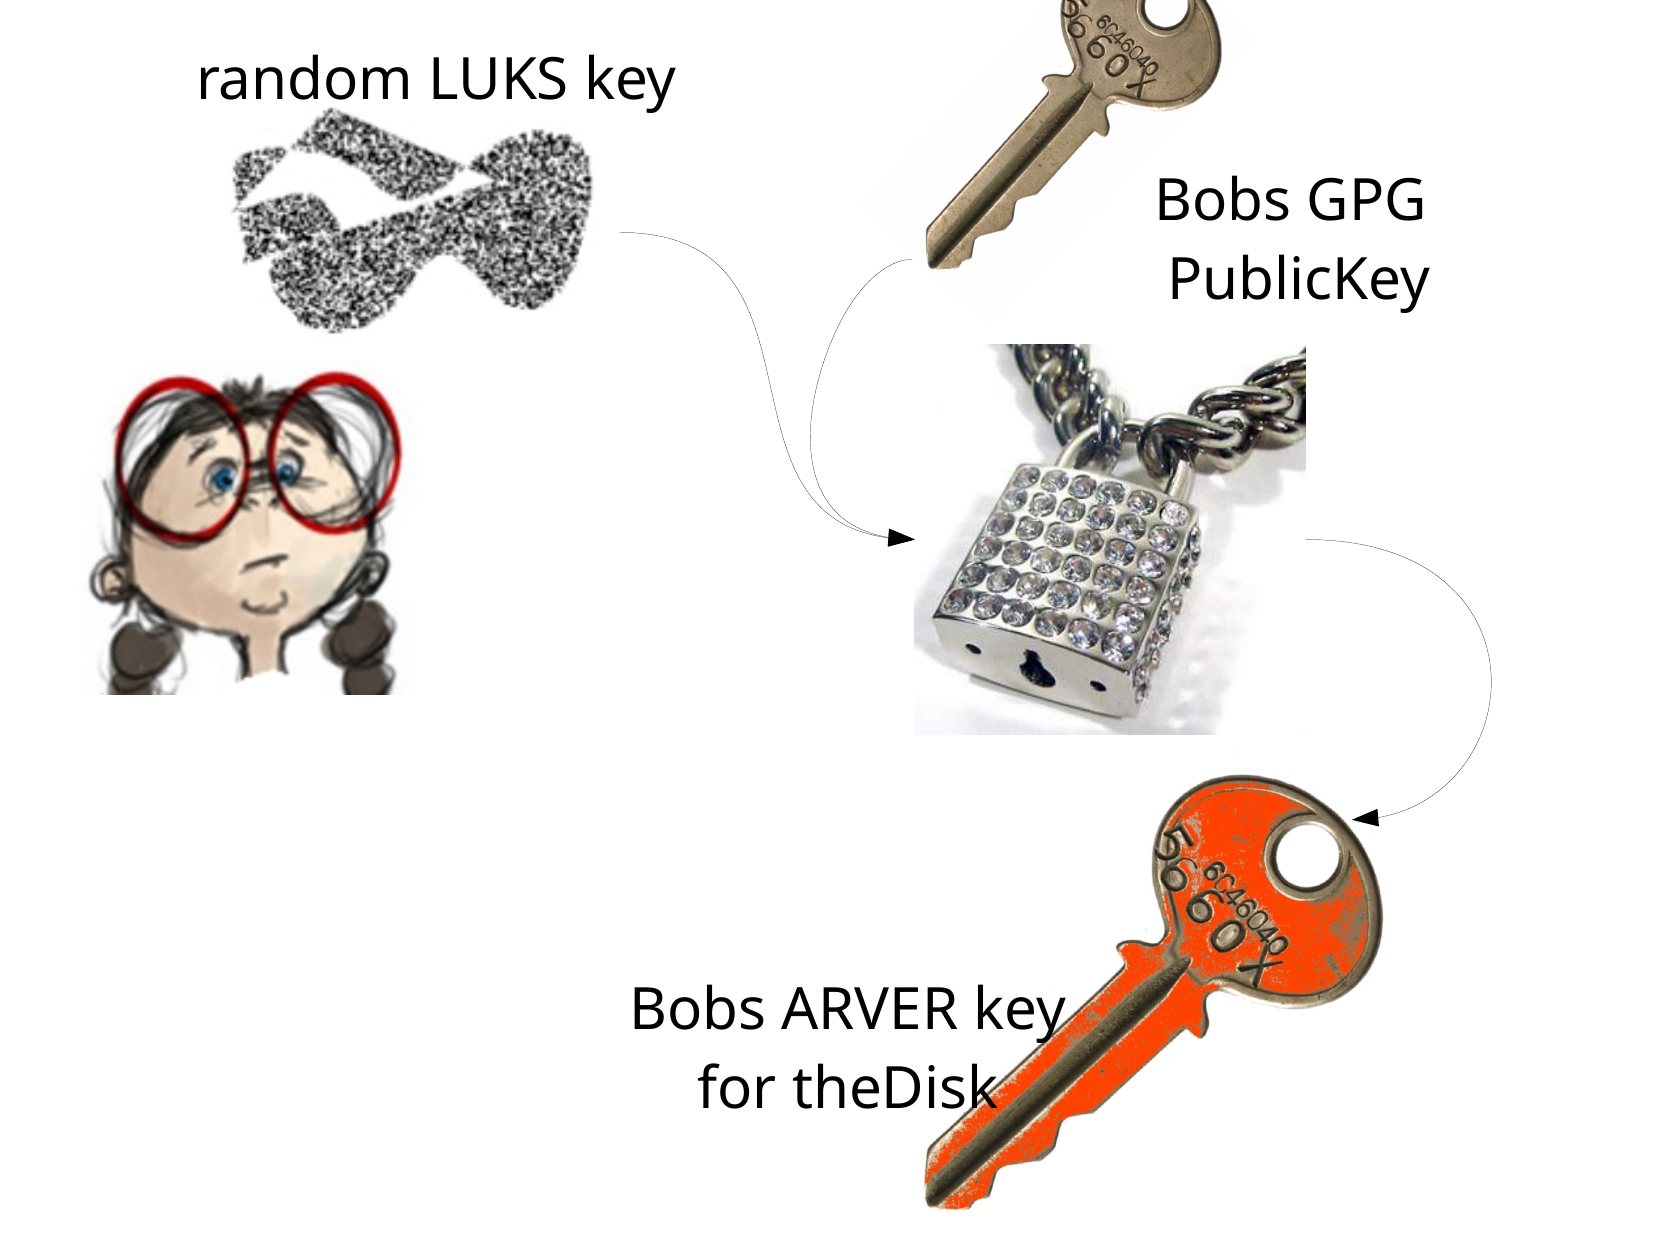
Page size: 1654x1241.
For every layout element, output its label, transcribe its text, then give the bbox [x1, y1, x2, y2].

picture [858, 344, 1441, 1241]
text_box random LUKS key [181, 30, 635, 166]
picture [855, 0, 1261, 331]
text_box Bobs ARVER key for theDisk [614, 960, 1051, 1140]
picture [64, 166, 620, 695]
text_box Bobs GPG PublicKey [1140, 150, 1430, 331]
